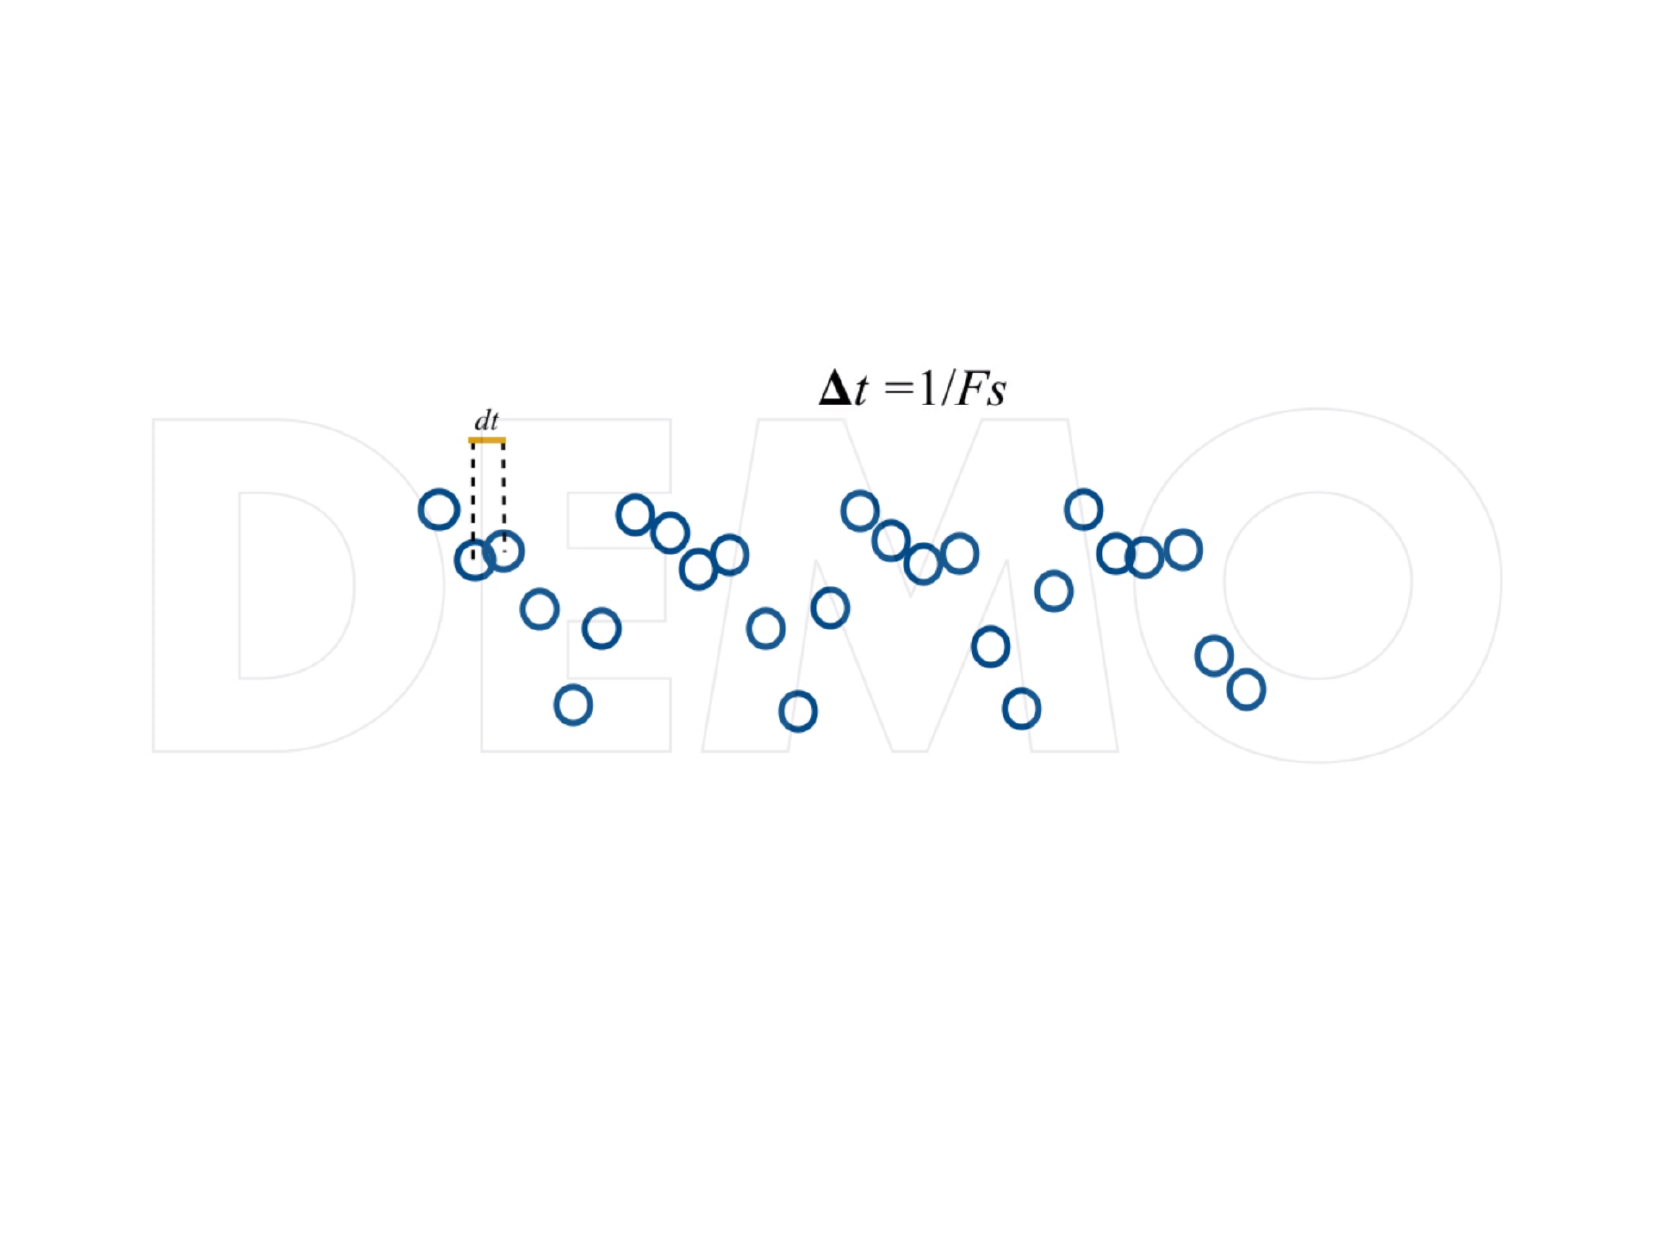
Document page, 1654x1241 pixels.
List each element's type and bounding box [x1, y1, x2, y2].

picture [2, 155, 1654, 1086]
